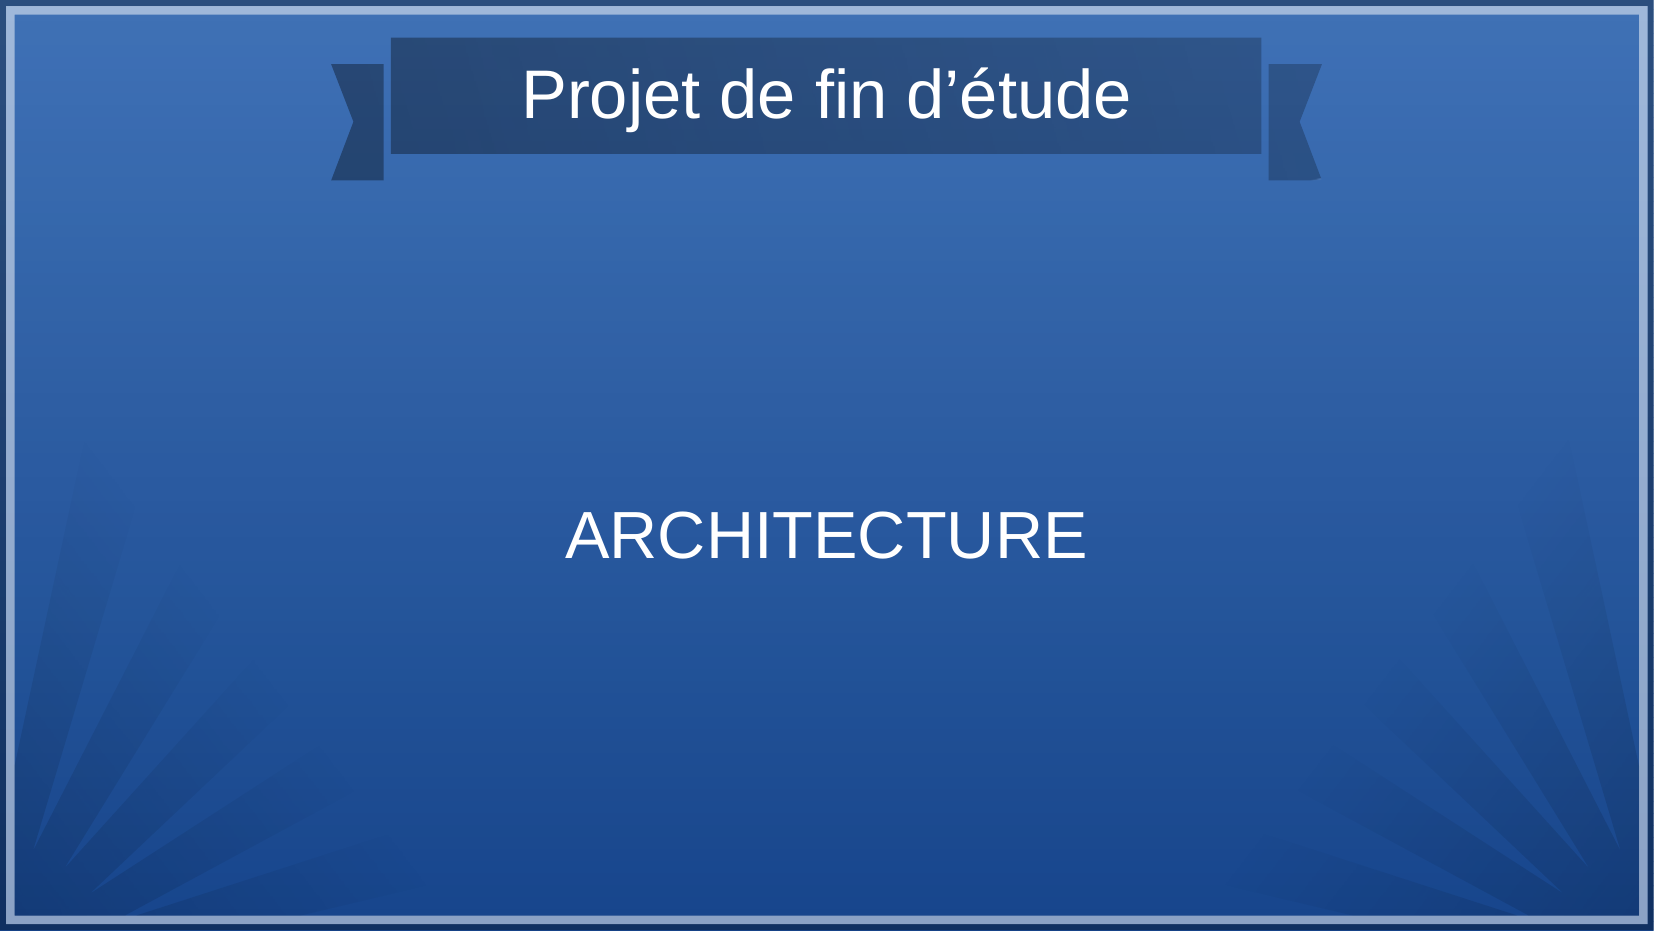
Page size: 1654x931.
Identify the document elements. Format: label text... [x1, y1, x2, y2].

subtitle ARCHITECTURE [82, 224, 1571, 848]
title Projet de fin d’étude [389, 35, 1264, 154]
